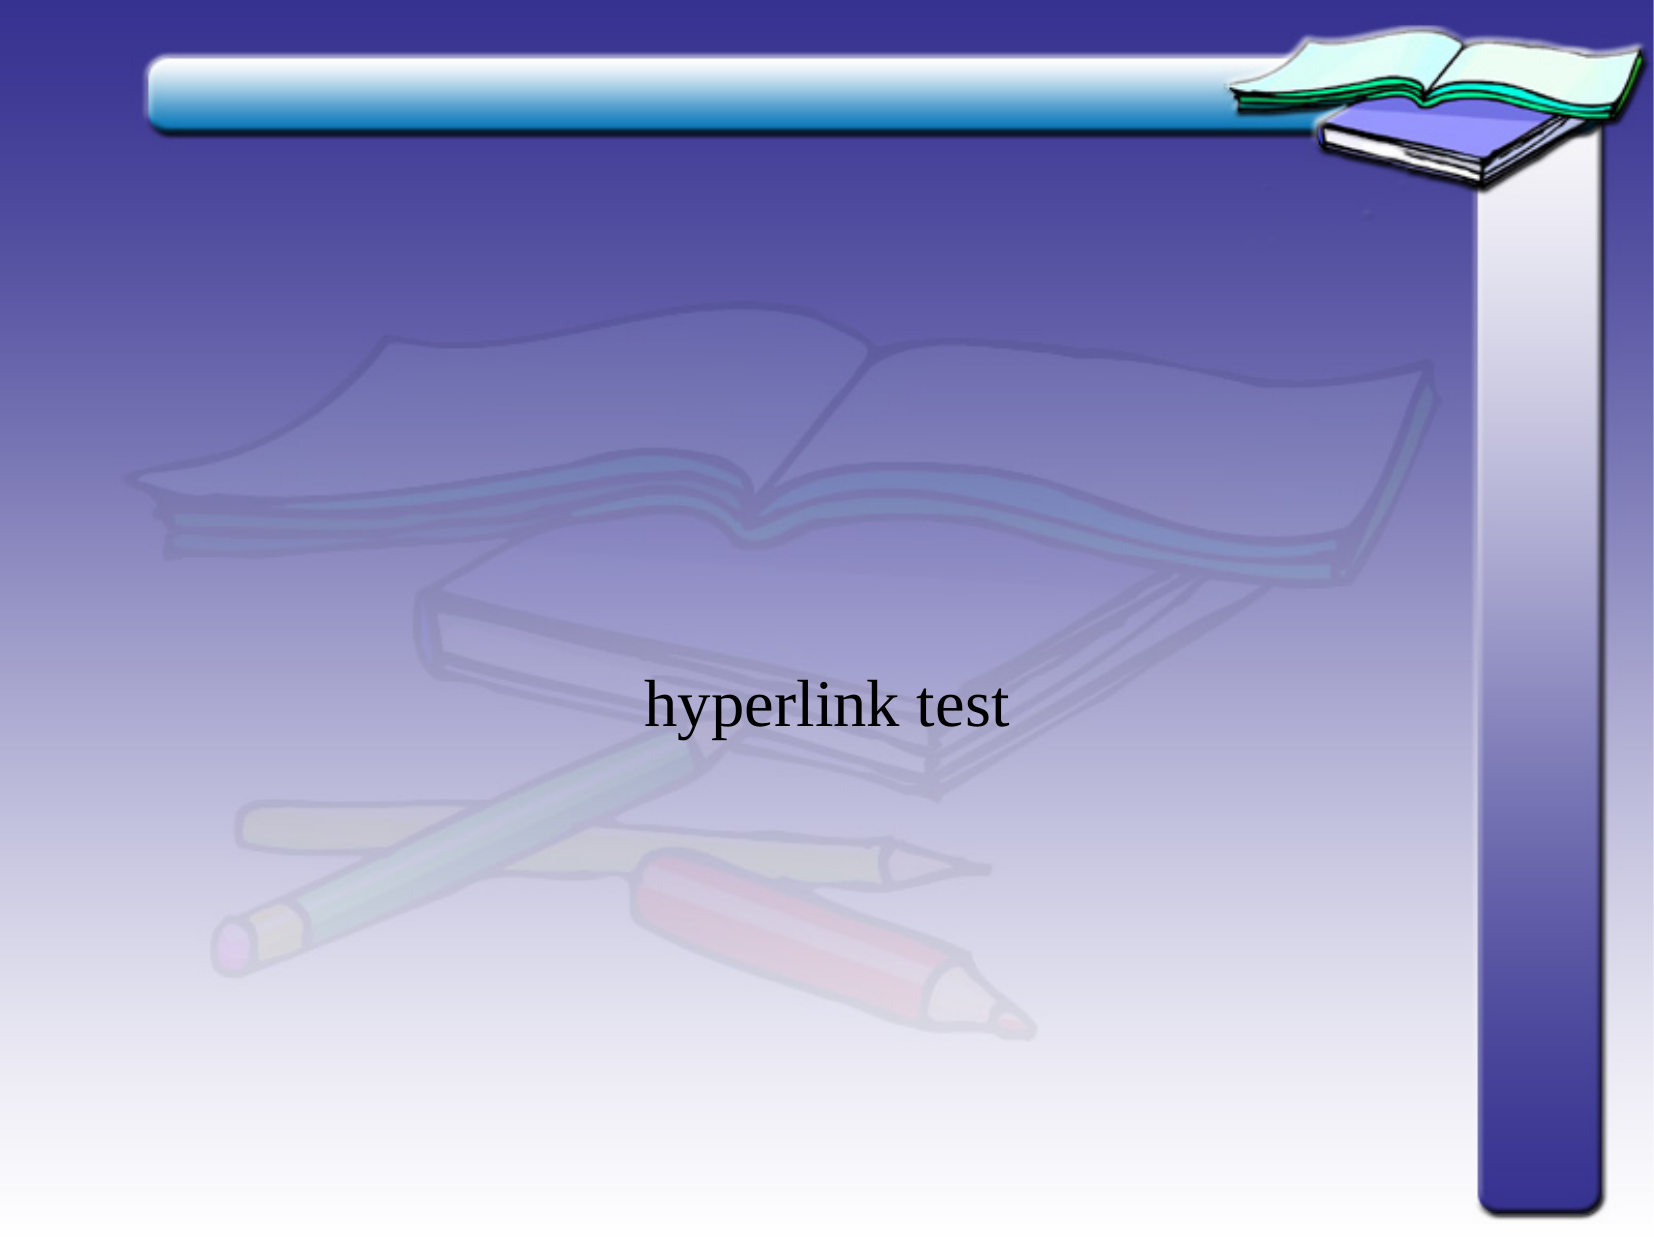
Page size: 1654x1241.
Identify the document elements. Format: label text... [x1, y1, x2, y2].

subtitle hyperlink test [121, 344, 1534, 1064]
picture [0, 0, 1654, 1241]
